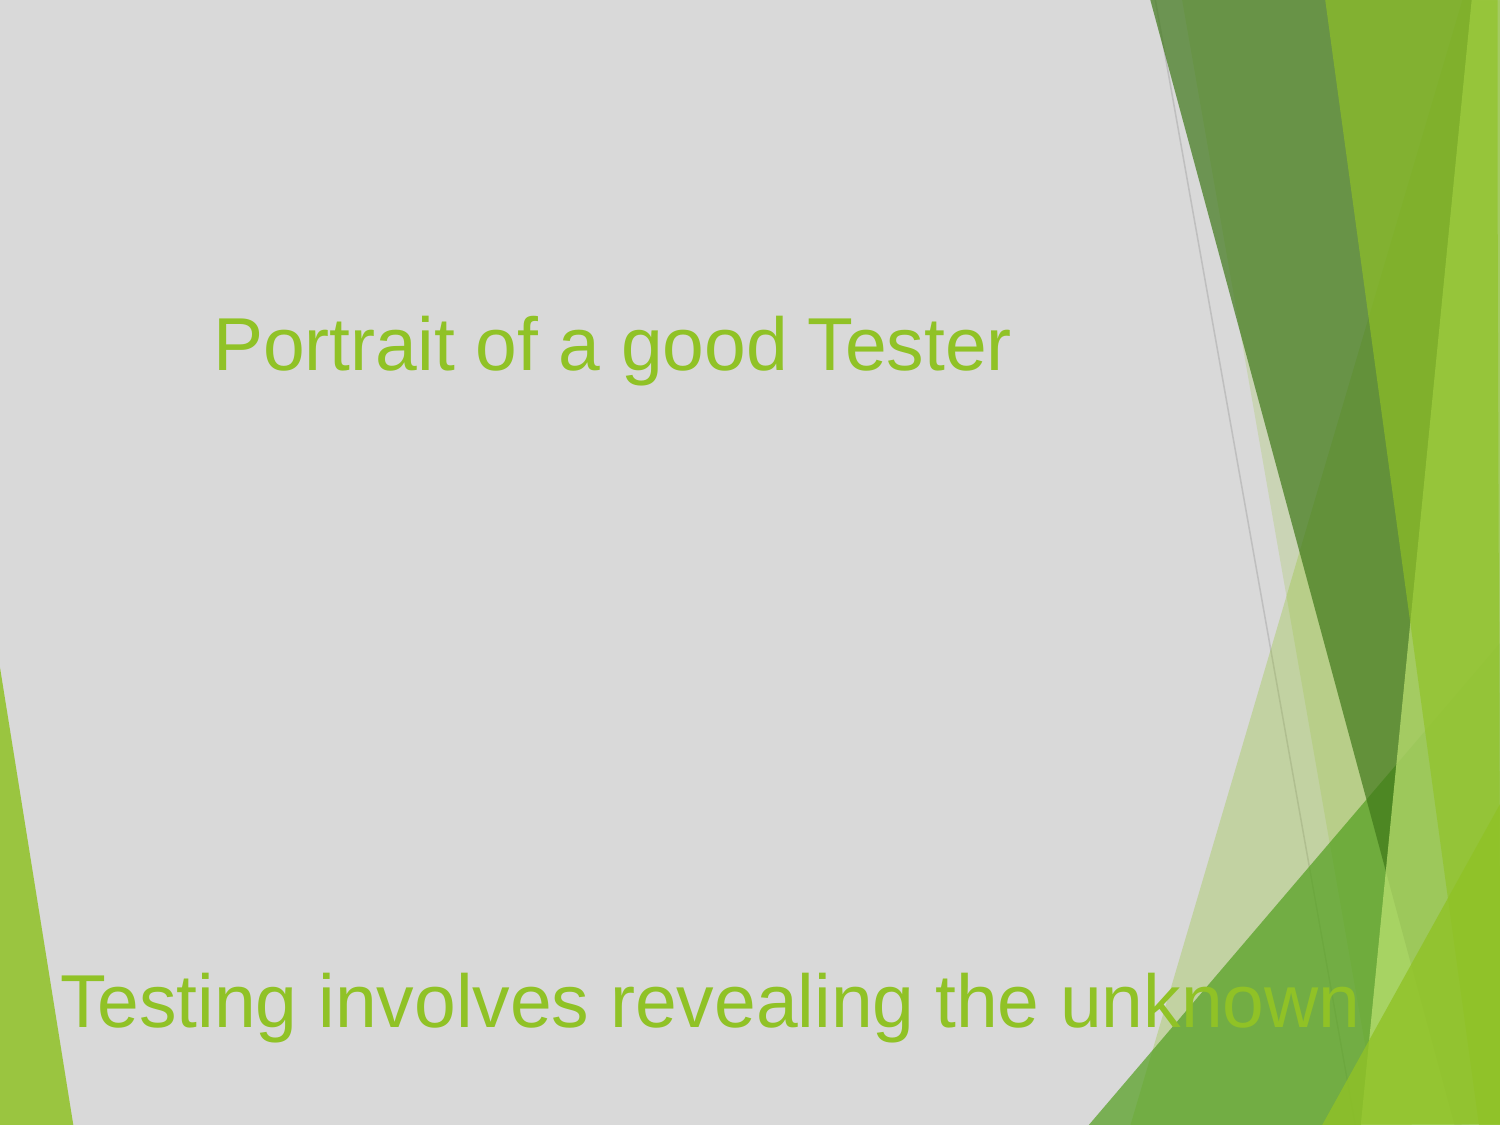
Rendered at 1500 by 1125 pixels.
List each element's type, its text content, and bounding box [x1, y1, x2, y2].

subtitle Testing involves revealing the unknown [45, 855, 1500, 968]
title Portrait of a good Tester [198, 287, 1500, 781]
